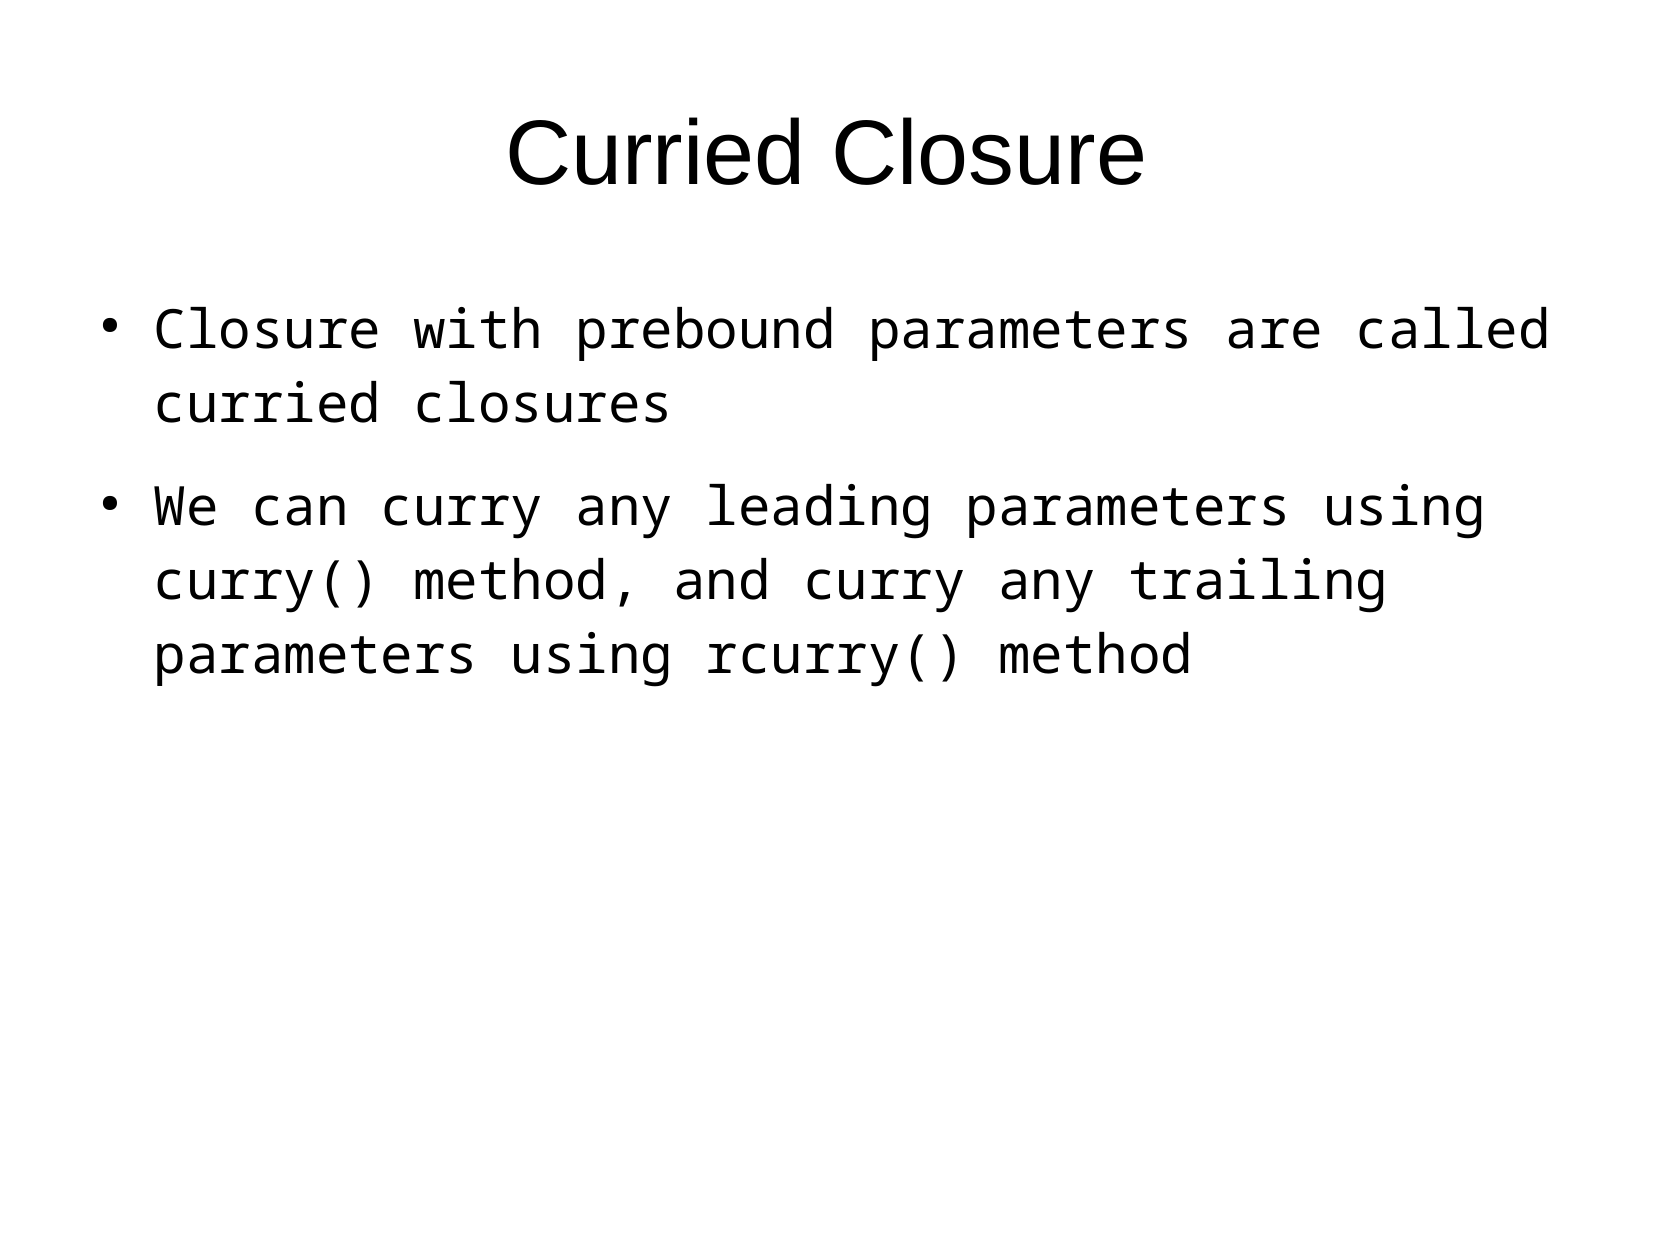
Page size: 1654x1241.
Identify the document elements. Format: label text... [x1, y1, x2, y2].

list Closure with prebound parameters are called curried closures We can curry any leading parameters using curry() method, and curry any trailing parameters using rcurry() method [82, 290, 1571, 1010]
title Curried Closure [82, 49, 1571, 257]
